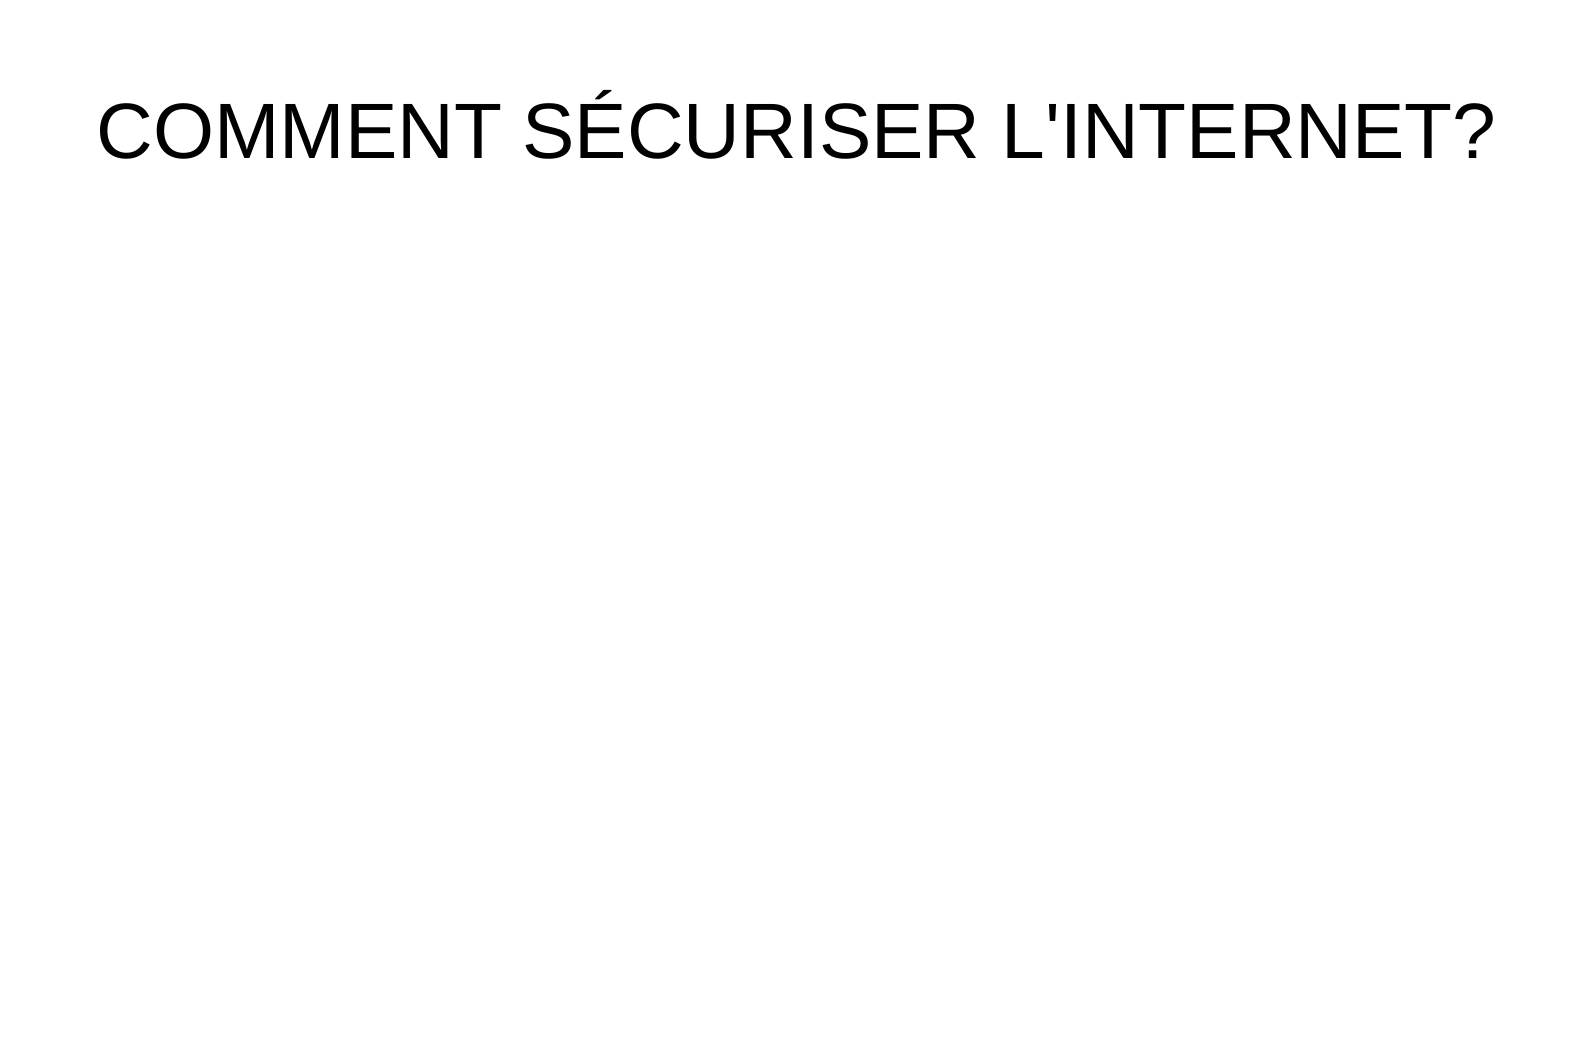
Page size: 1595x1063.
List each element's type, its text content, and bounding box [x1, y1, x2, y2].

title COMMENT SÉCURISER L'INTERNET? [79, 42, 1515, 220]
